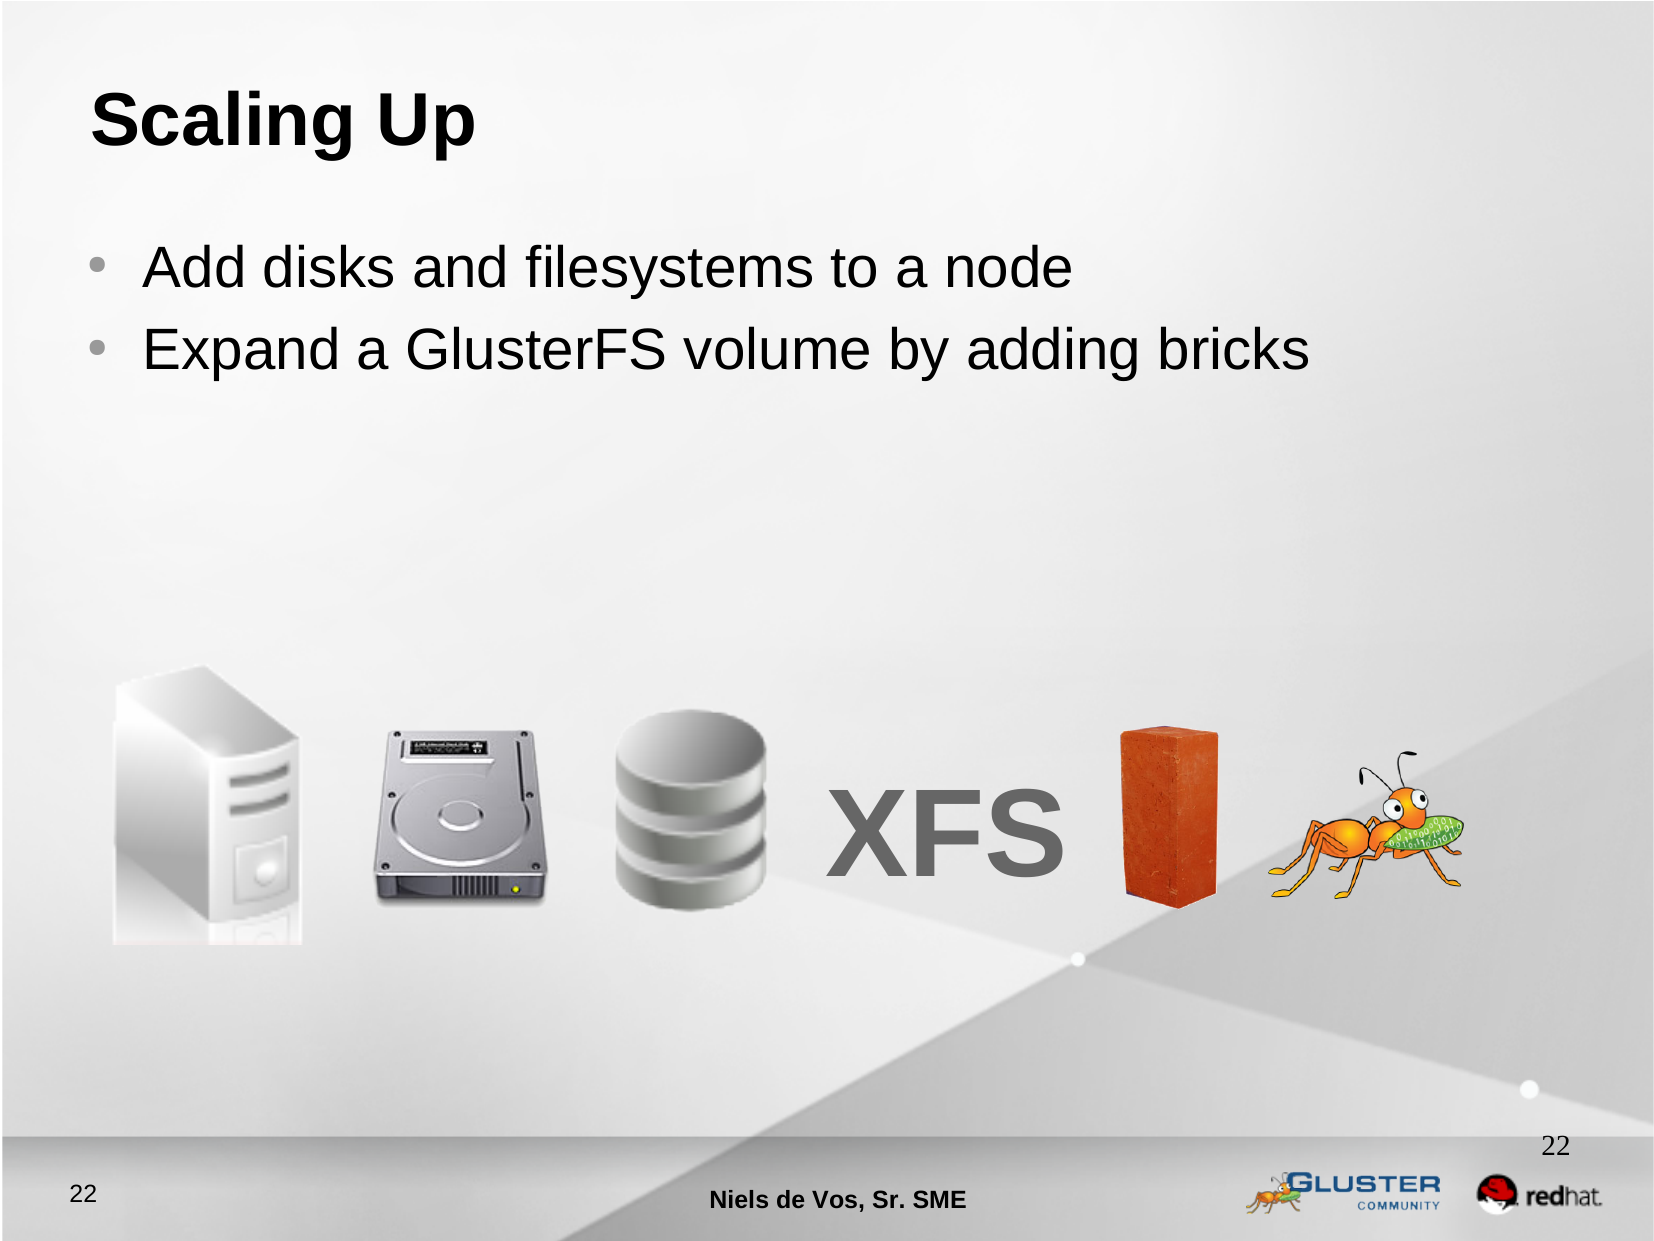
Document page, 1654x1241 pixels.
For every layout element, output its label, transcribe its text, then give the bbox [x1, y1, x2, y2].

title Scaling Up [90, 15, 1579, 223]
picture [2, 1, 1654, 1241]
list XFS [825, 760, 1081, 901]
list Add disks and filesystems to a node Expand a GlusterFS volume by adding bricks [86, 232, 1576, 1111]
